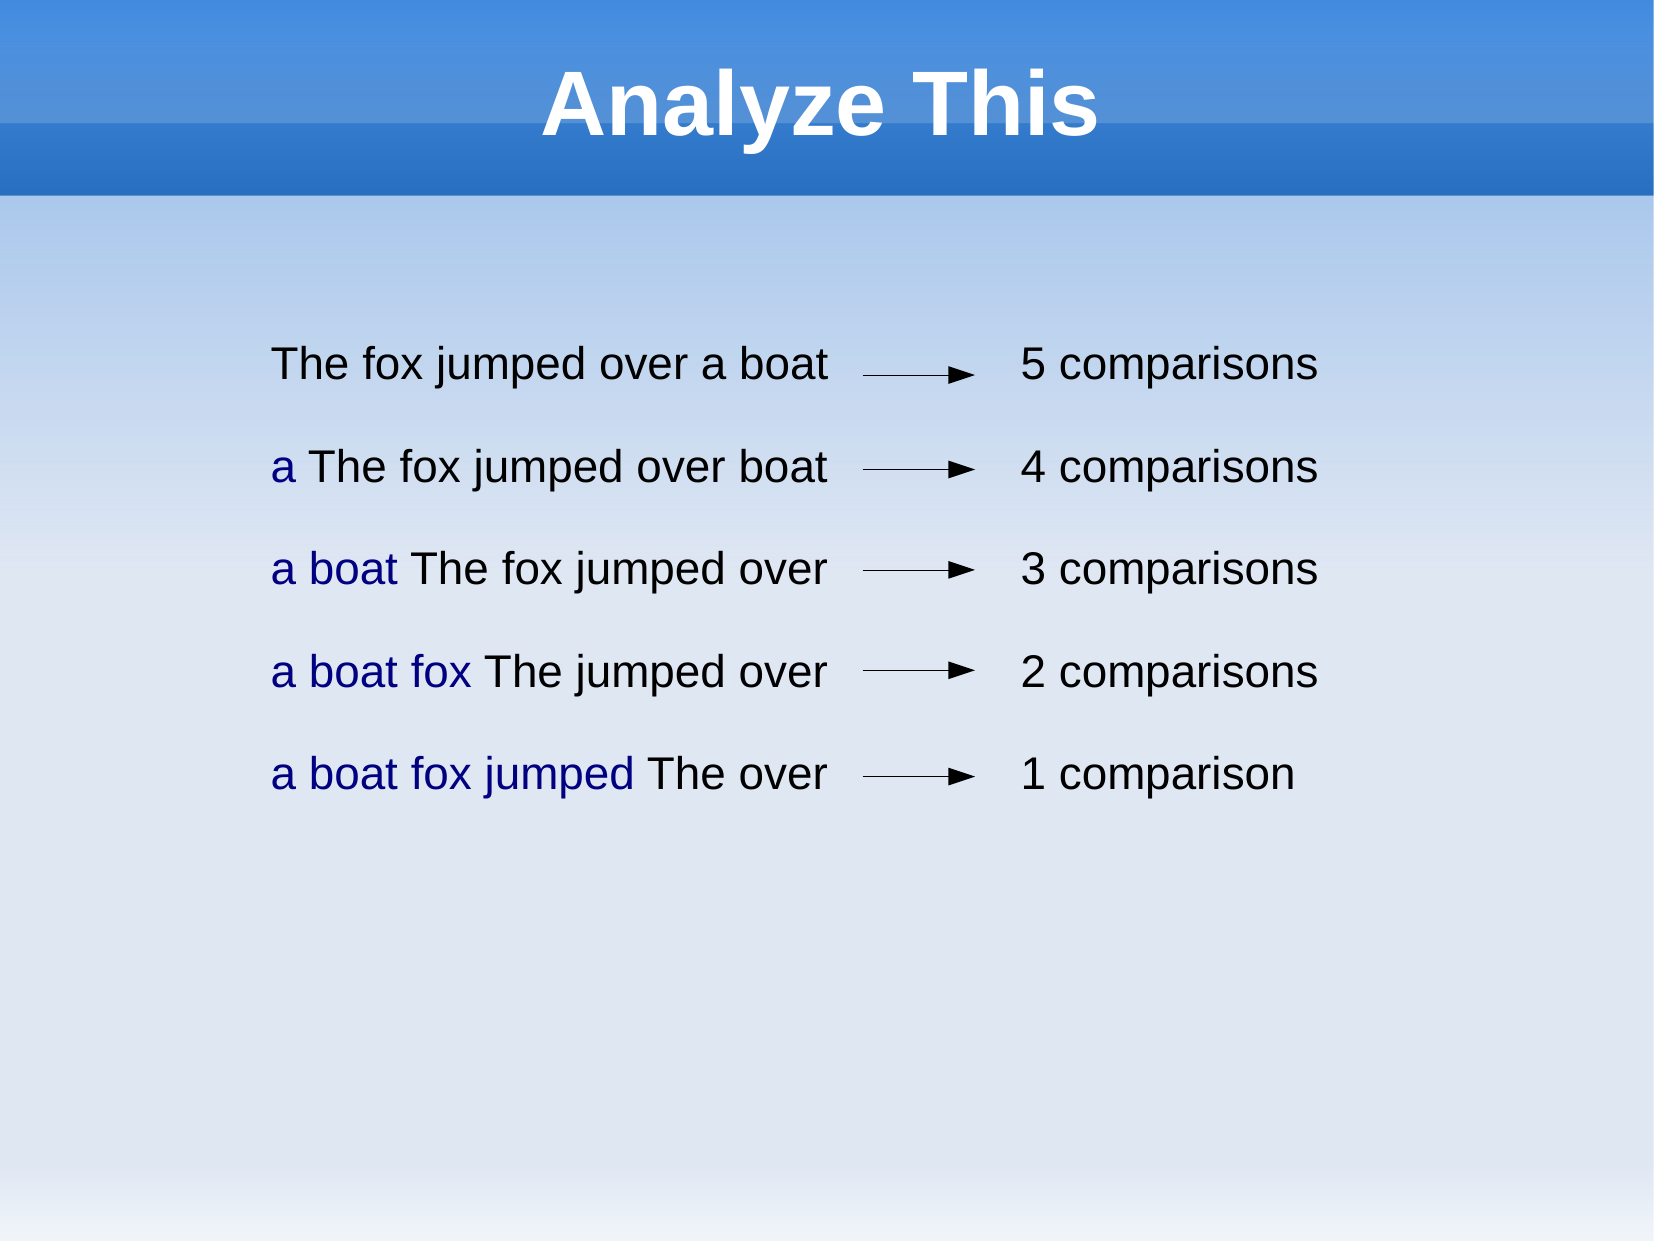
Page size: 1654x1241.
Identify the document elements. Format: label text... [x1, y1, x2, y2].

picture [0, 0, 1654, 1241]
title Analyze This [76, 7, 1565, 200]
text_box The fox jumped over a boat 5 comparisons a The fox jumped over boat 4 comparisons a boat The fox jumped over 3 comparisons a boat fox The jumped over 2 comparisons a boat fox jumped The over 1 comparison [255, 330, 1398, 859]
